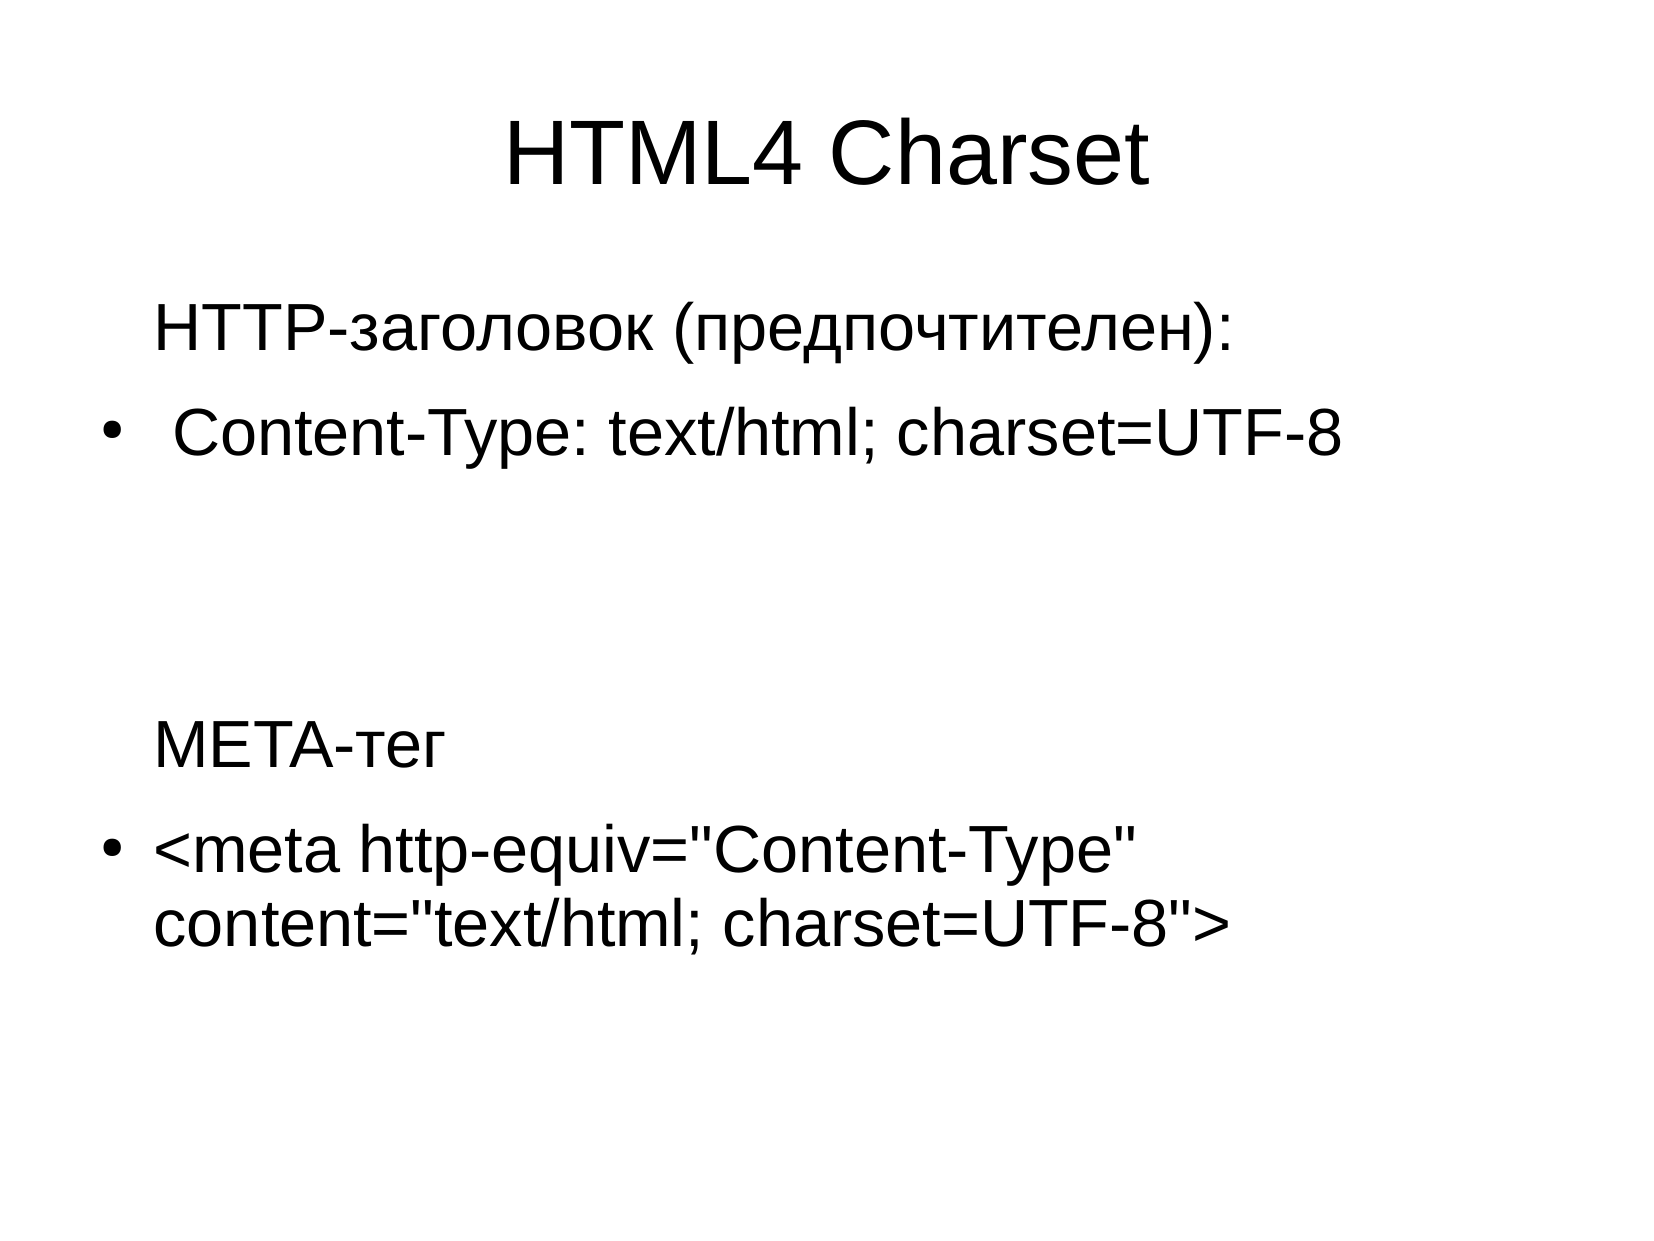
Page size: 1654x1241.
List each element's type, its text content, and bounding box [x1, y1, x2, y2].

title HTML4 Charset [82, 49, 1571, 257]
list HTTP-заголовок (предпочтителен): Content-Type: text/html; charset=UTF-8 META-тег <meta http-equiv="Content-Type" content="text/html; charset=UTF-8"> [82, 290, 1571, 1010]
